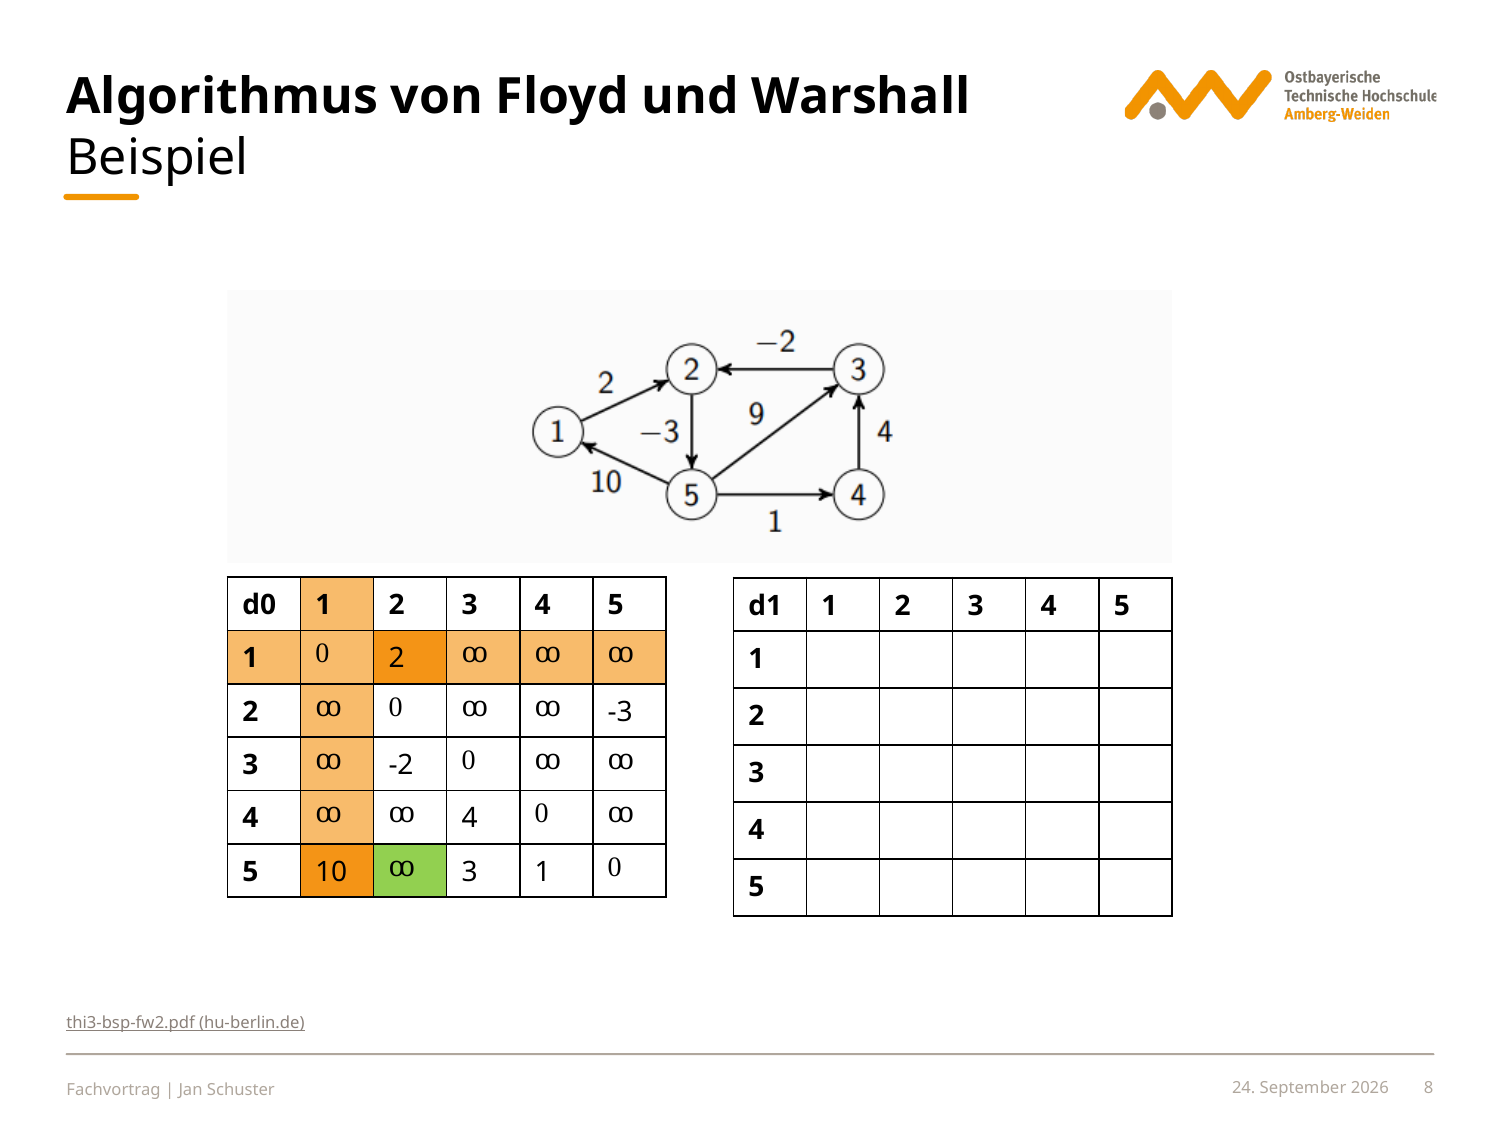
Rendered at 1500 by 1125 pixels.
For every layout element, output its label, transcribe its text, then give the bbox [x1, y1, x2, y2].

table_cell -3 [594, 685, 665, 736]
table_cell [807, 632, 879, 687]
table_cell [953, 860, 1025, 915]
table_cell [880, 632, 952, 687]
table_header d0 [228, 578, 300, 630]
table_cell [953, 746, 1025, 801]
footer Fachvortrag | Jan Schuster [66, 1065, 997, 1113]
list Beispiel [66, 130, 1434, 190]
table_cell 4 [228, 791, 300, 843]
table_cell ꝏ [301, 738, 373, 790]
table_cell 4 [447, 791, 519, 843]
table_cell [1026, 689, 1098, 744]
table_cell 3 [228, 738, 300, 790]
table_cell 10 [301, 845, 373, 896]
table_header 5 [1100, 579, 1171, 630]
table_cell 1 [734, 632, 806, 687]
table_header 4 [521, 578, 592, 630]
table_cell 3 [734, 746, 806, 801]
table_cell ꝏ [374, 845, 446, 896]
table_cell [807, 746, 879, 801]
table_cell [953, 689, 1025, 744]
table_cell ꝏ [301, 791, 373, 843]
table_cell [880, 860, 952, 915]
table_cell [1026, 860, 1098, 915]
table_cell [1026, 632, 1098, 687]
table_header 5 [594, 578, 665, 630]
table_cell 0 [521, 791, 592, 843]
table_header d1 [734, 579, 806, 630]
table_cell [880, 803, 952, 858]
table_cell 2 [228, 685, 300, 736]
slide_number <number> [1395, 1065, 1434, 1113]
table_cell ꝏ [301, 685, 373, 736]
table_cell [1100, 803, 1171, 858]
table_cell [807, 803, 879, 858]
table_cell [1100, 689, 1171, 744]
table_cell 2 [734, 689, 806, 744]
table_cell 0 [374, 685, 446, 736]
table_cell 0 [447, 738, 519, 790]
table_cell 5 [734, 860, 806, 915]
table_cell -2 [374, 738, 446, 790]
table_cell ꝏ [521, 685, 592, 736]
table_cell 3 [447, 845, 519, 896]
table_header 3 [953, 579, 1025, 630]
table_header 1 [301, 578, 373, 630]
table_cell [953, 803, 1025, 858]
table_cell [953, 632, 1025, 687]
title Algorithmus von Floyd und Warshall [66, 70, 1434, 130]
table_cell ꝏ [521, 738, 592, 790]
table_header 3 [447, 578, 519, 630]
table_cell ꝏ [594, 631, 665, 683]
slide_number 11. Dezember 2023 [1171, 1065, 1390, 1113]
table_header 2 [880, 579, 952, 630]
table_cell [1100, 860, 1171, 915]
table_cell ꝏ [521, 631, 592, 683]
table_cell [1100, 632, 1171, 687]
table_header 4 [1026, 579, 1098, 630]
table_cell ꝏ [447, 685, 519, 736]
table_cell 0 [594, 845, 665, 896]
table_cell 4 [734, 803, 806, 858]
text_box [227, 290, 1172, 563]
table_cell [807, 860, 879, 915]
table_cell [807, 689, 879, 744]
table_cell 2 [374, 631, 446, 683]
table_cell ꝏ [594, 738, 665, 790]
table_cell [1026, 803, 1098, 858]
table_cell [1026, 746, 1098, 801]
table_cell ꝏ [447, 631, 519, 683]
table_cell [880, 689, 952, 744]
table_header 1 [807, 579, 879, 630]
table_cell 5 [228, 845, 300, 896]
table_cell 0 [301, 631, 373, 683]
table_cell 1 [228, 631, 300, 683]
table_header 2 [374, 578, 446, 630]
table_cell ꝏ [374, 791, 446, 843]
table_cell 1 [521, 845, 592, 896]
table_cell [1100, 746, 1171, 801]
table_cell [880, 746, 952, 801]
list thi3-bsp-fw2.pdf (hu-berlin.de) [66, 987, 1434, 1035]
table_cell ꝏ [594, 791, 665, 843]
